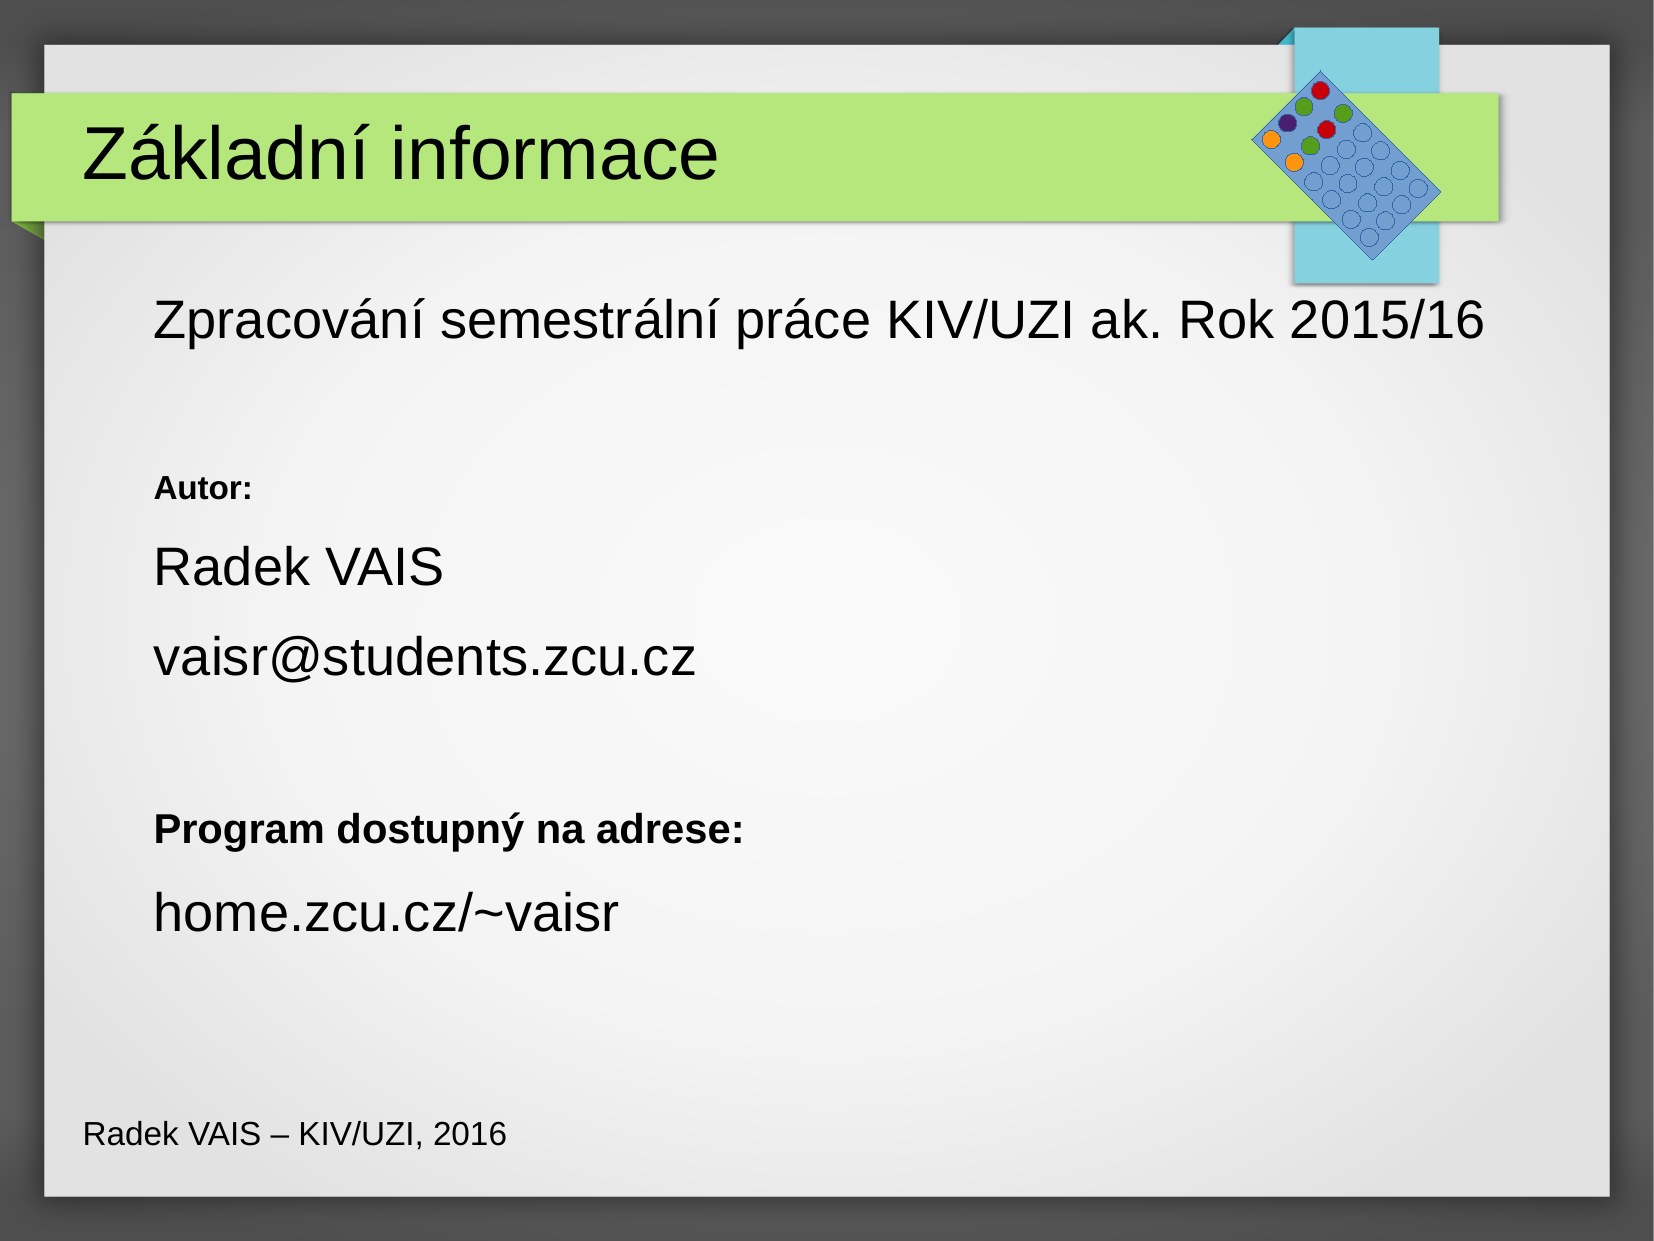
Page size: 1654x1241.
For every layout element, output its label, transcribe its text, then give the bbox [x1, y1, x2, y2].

picture [0, 0, 1654, 1241]
title Radek VAIS – KIV/UZI, 2016 [82, 1098, 1548, 1170]
text_box [1251, 70, 1441, 260]
list Zpracování semestrální práce KIV/UZI ak. Rok 2015/16 Autor: Radek VAIS vaisr@students.zcu.cz Program dostupný na adrese: home.zcu.cz/~vaisr [82, 289, 1571, 1009]
title Základní informace [82, 94, 1264, 213]
